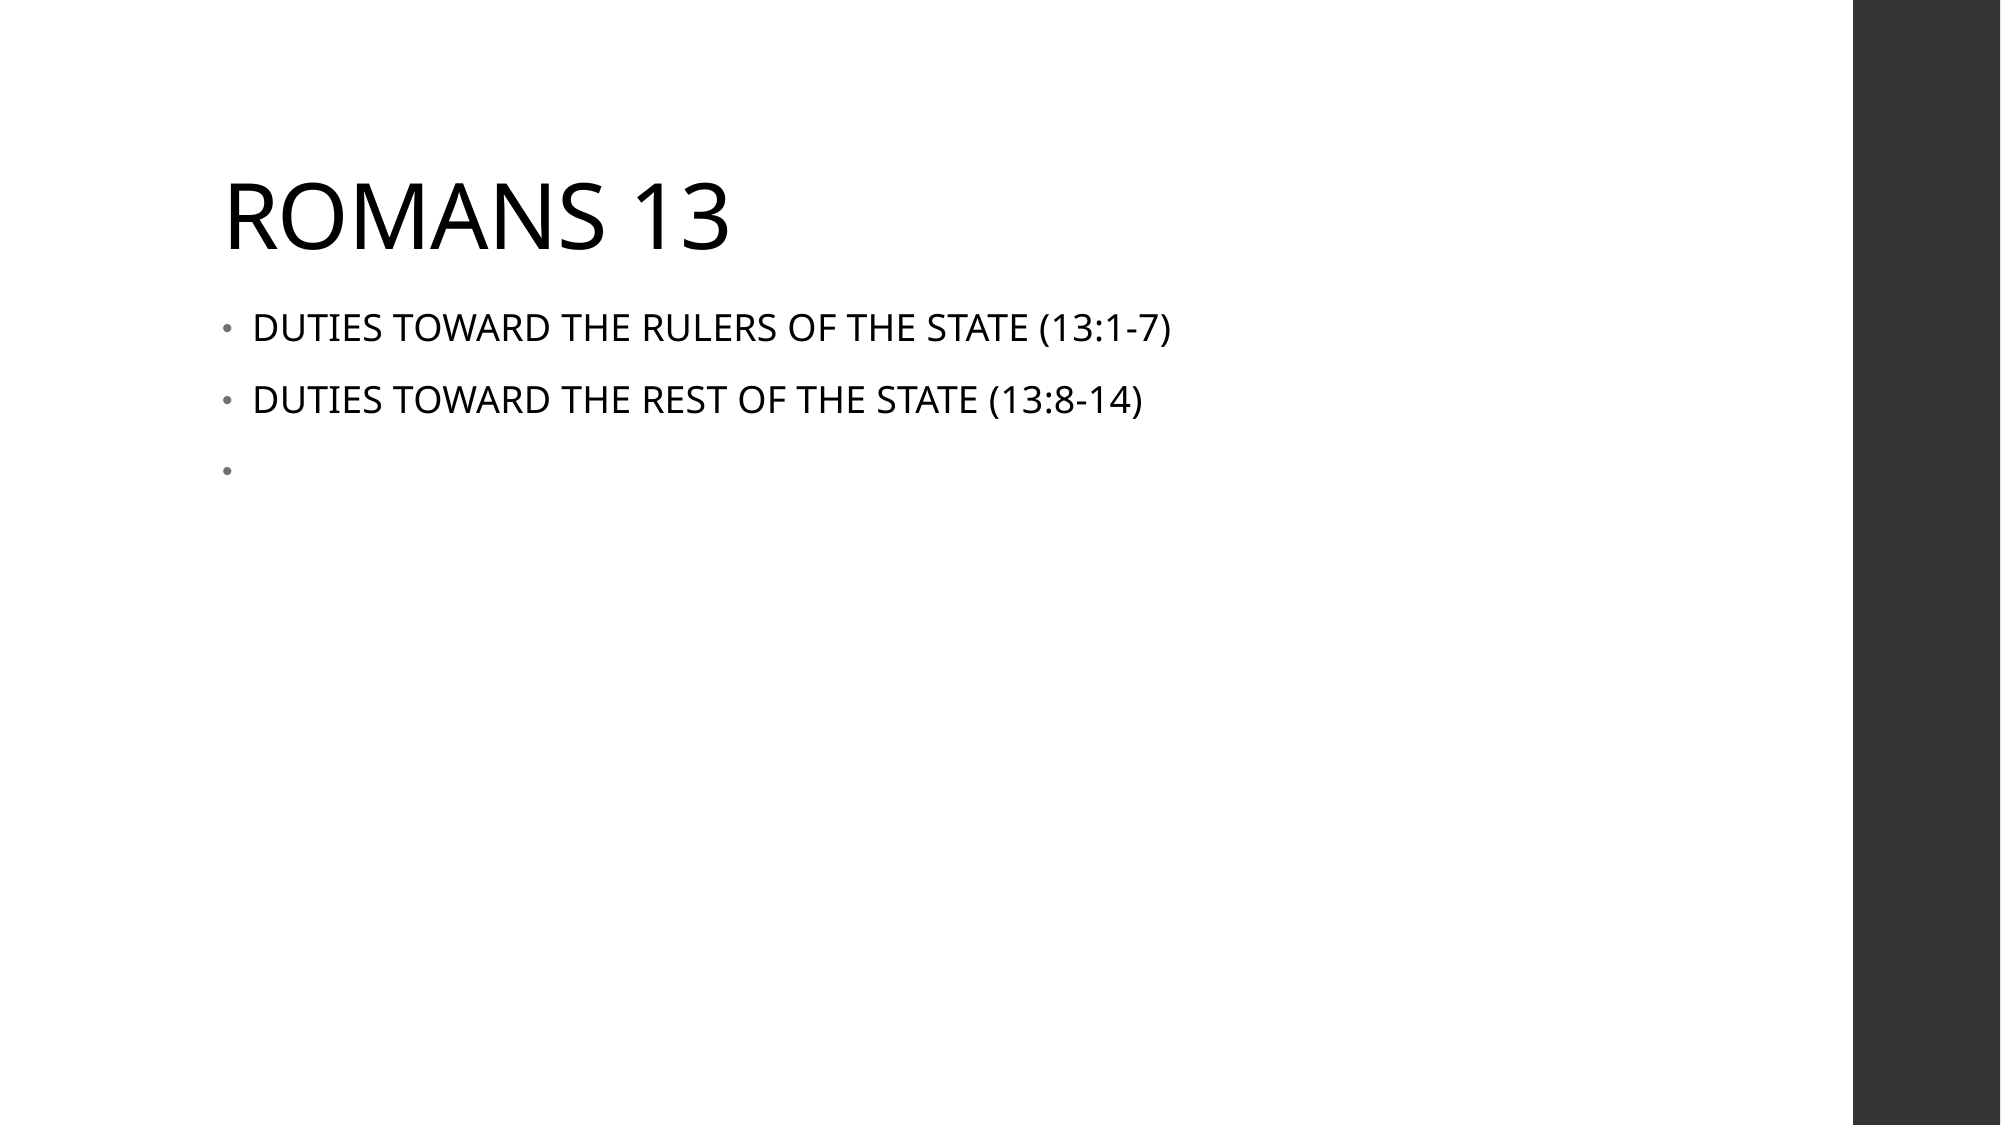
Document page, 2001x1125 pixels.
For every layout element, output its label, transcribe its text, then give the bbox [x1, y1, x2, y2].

list DUTIES TOWARD THE RULERS OF THE STATE (13:1-7) DUTIES TOWARD THE REST OF THE STATE (13:8-14) [206, 299, 1617, 1014]
title ROMANS 13 [206, 60, 1797, 278]
